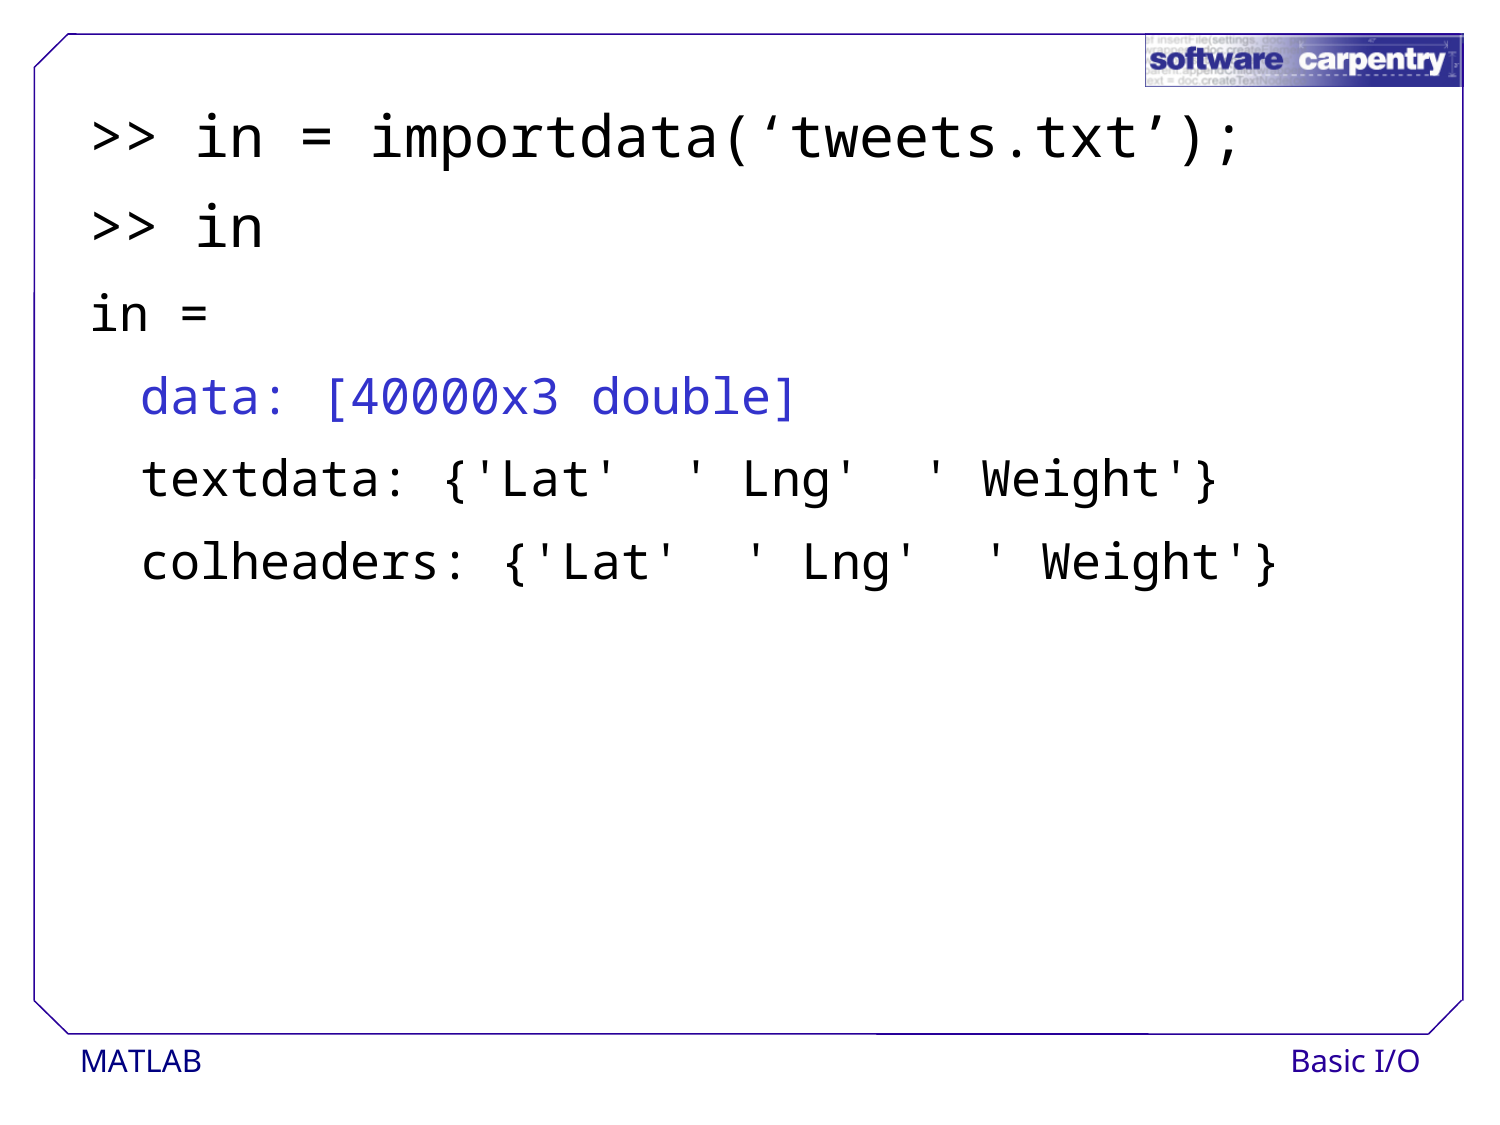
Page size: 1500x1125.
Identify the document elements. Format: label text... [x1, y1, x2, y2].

list >> in = importdata(‘tweets.txt’); >> in in = data: [40000x3 double] textdata: {'Lat' ' Lng' ' Weight'} colheaders: {'Lat' ' Lng' ' Weight'} [75, 99, 1363, 1013]
picture [1145, 33, 1464, 87]
